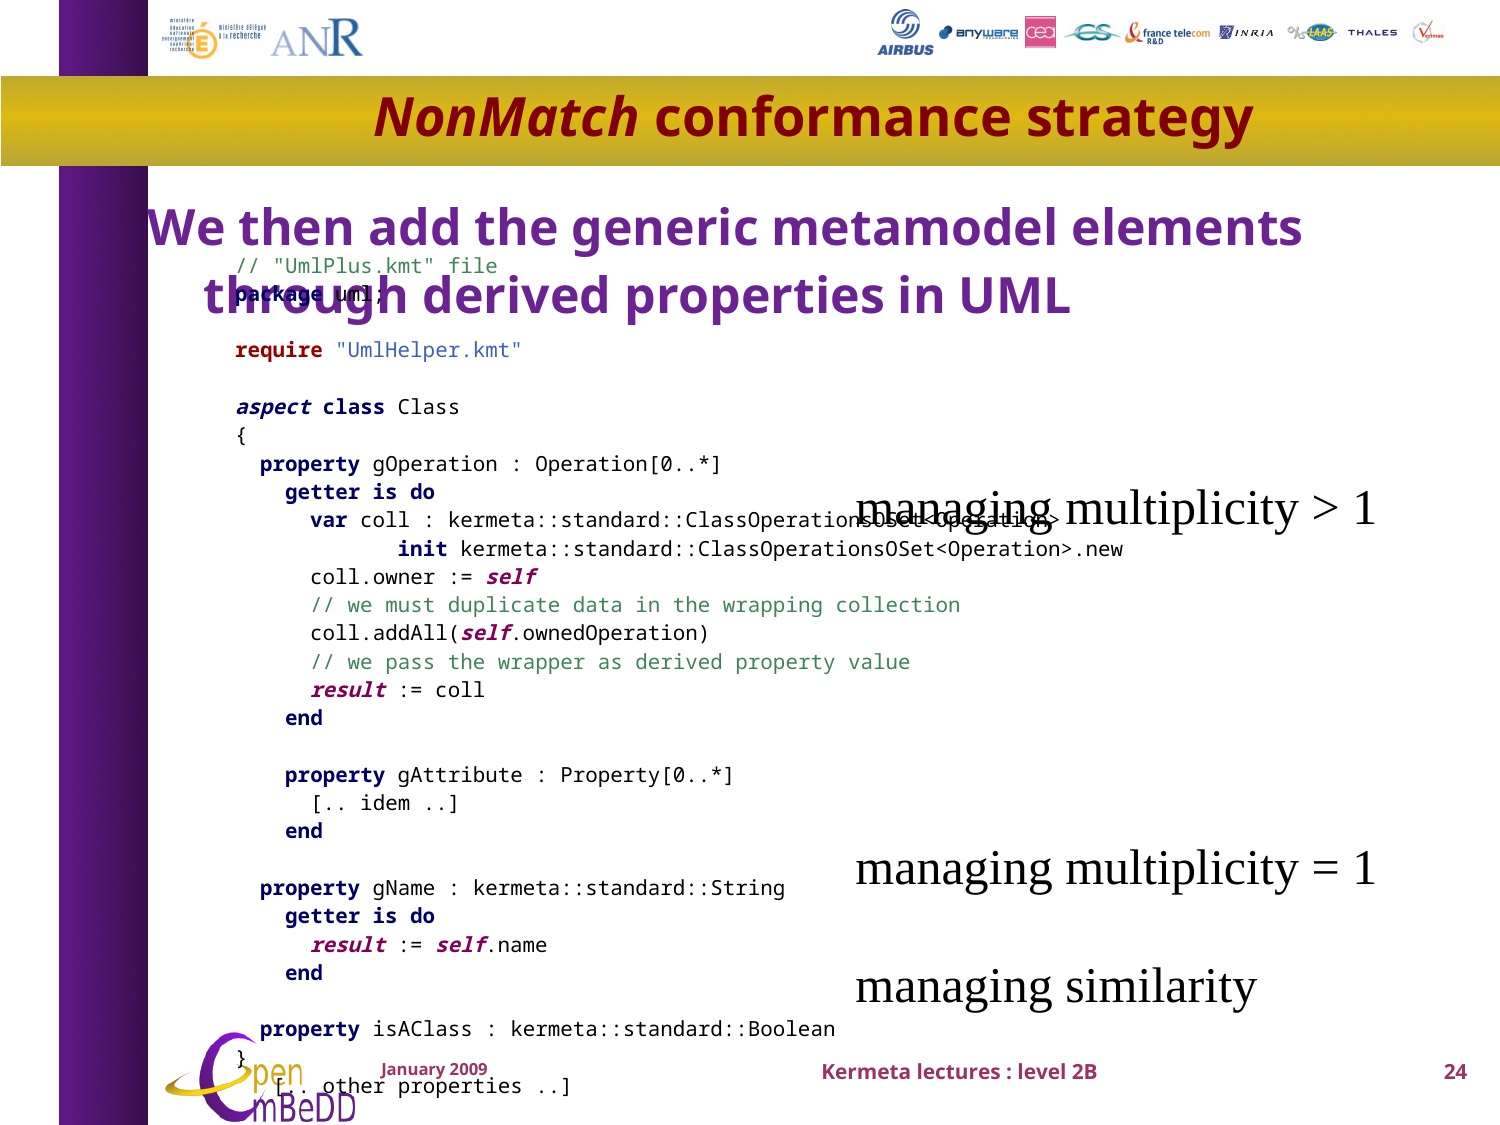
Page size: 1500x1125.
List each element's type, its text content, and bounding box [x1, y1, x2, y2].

list We then add the generic metamodel elements through derived properties in UML [147, 191, 1488, 309]
title NonMatch conformance strategy [147, 66, 1481, 164]
text_box managing similarity [765, 950, 1469, 1021]
picture [165, 1032, 355, 1122]
picture [270, 18, 363, 57]
text_box managing multiplicity > 1 [765, 471, 1469, 543]
picture [1, 0, 1500, 1125]
text_box // "UmlPlus.kmt" file package uml; require "UmlHelper.kmt" aspect class Class { property gOperation : Operation[0..*] getter is do var coll : kermeta::standard::ClassOperationsOSet<Operation> init kermeta::standard::ClassOperationsOSet<Operation>.new coll.owner := self // we must duplicate data in the wrapping collection coll.addAll(self.ownedOperation) // we pass the wrapper as derived property value result := coll end property gAttribute : Property[0..*] [.. idem ..] end property gName : kermeta::standard::String getter is do result := self.name end property isAClass : kermeta::standard::Boolean } [.. other properties ..] [220, 303, 1207, 1047]
text_box managing multiplicity = 1 [765, 832, 1469, 903]
picture [877, 9, 1445, 55]
picture [162, 18, 266, 59]
